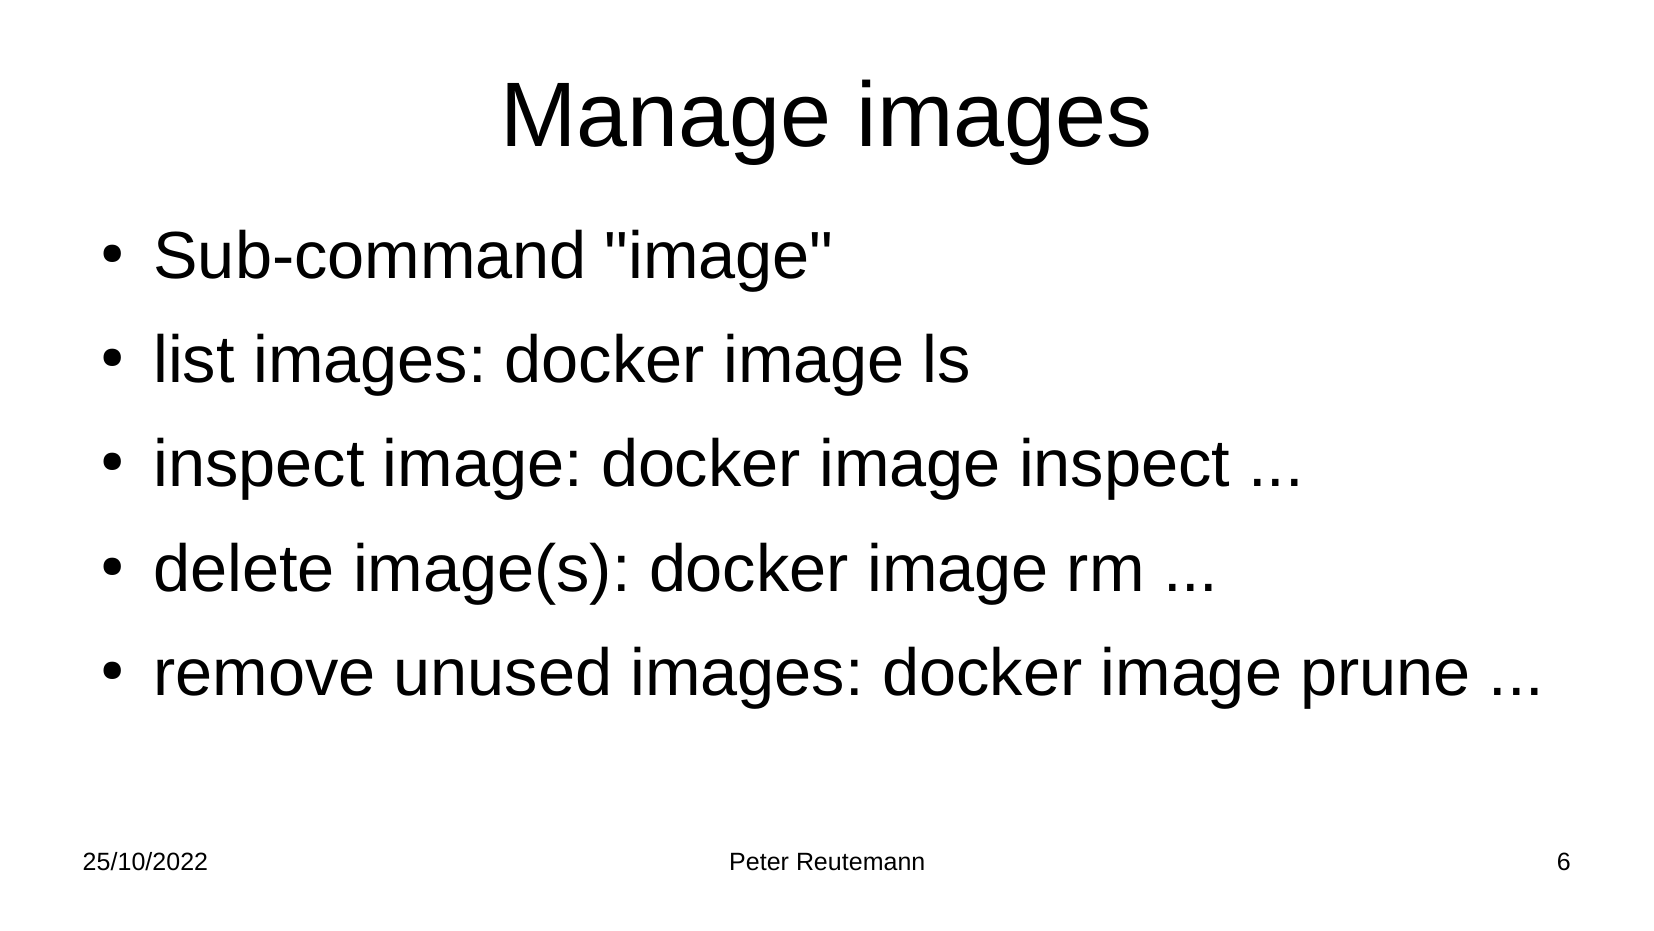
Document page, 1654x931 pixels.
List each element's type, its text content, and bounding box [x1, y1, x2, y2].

title Manage images [82, 37, 1571, 193]
list Sub-command "image" list images: docker image ls inspect image: docker image inspect ... delete image(s): docker image rm ... remove unused images: docker image prune ... [82, 217, 1571, 758]
